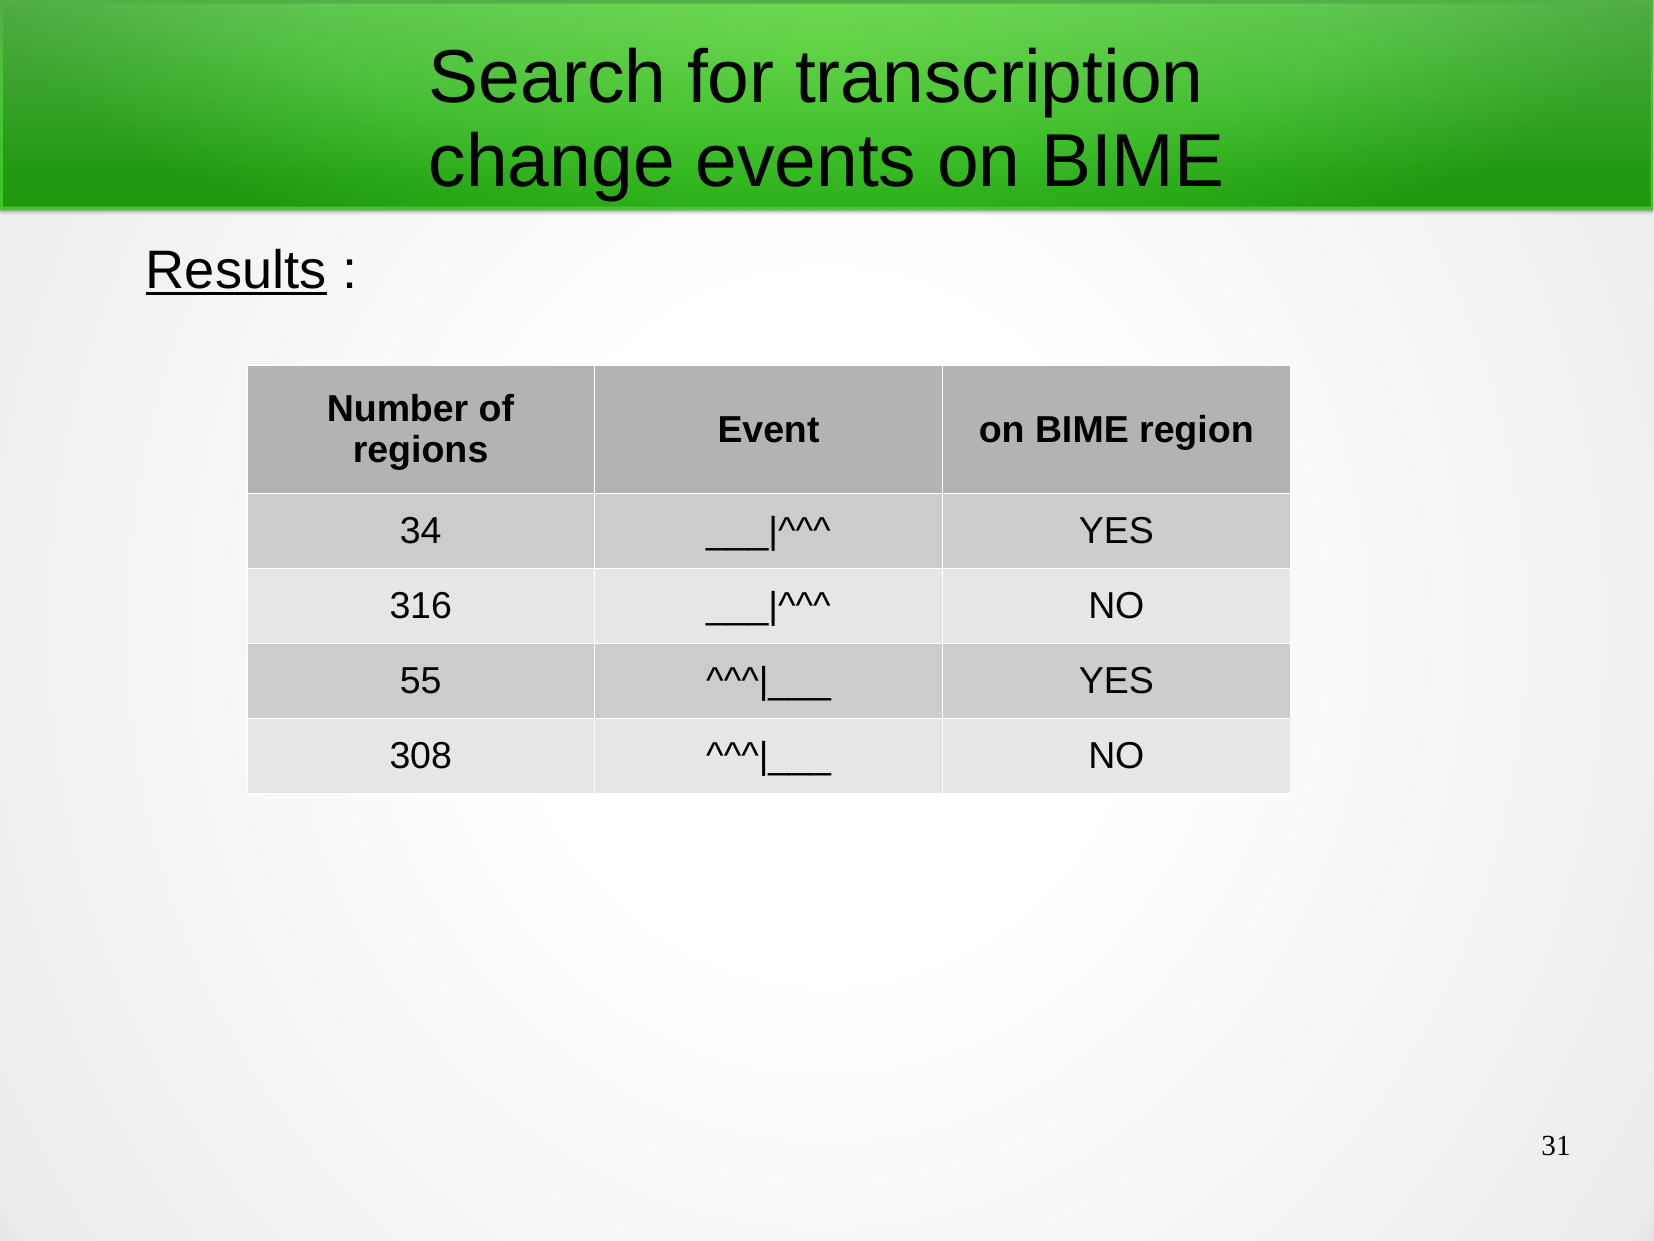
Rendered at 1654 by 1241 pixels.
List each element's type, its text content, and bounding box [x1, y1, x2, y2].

table_cell ___|^^^ [595, 494, 942, 568]
table_cell ^^^|___ [595, 644, 942, 718]
table_header on BIME region [943, 366, 1290, 493]
table_header Number of regions [248, 366, 594, 493]
table_cell 316 [248, 569, 594, 643]
table_cell 34 [248, 494, 594, 568]
table_cell ^^^|___ [595, 719, 942, 793]
table_cell 55 [248, 644, 594, 718]
table_cell YES [943, 644, 1290, 718]
table_cell ___|^^^ [595, 569, 942, 643]
table_cell NO [943, 569, 1290, 643]
table_header Event [595, 366, 942, 493]
list Results : [75, 240, 1564, 1201]
title Search for transcription change events on BIME [82, 34, 1571, 203]
table_cell YES [943, 494, 1290, 568]
table_cell NO [943, 719, 1290, 793]
table_cell 308 [248, 719, 594, 793]
